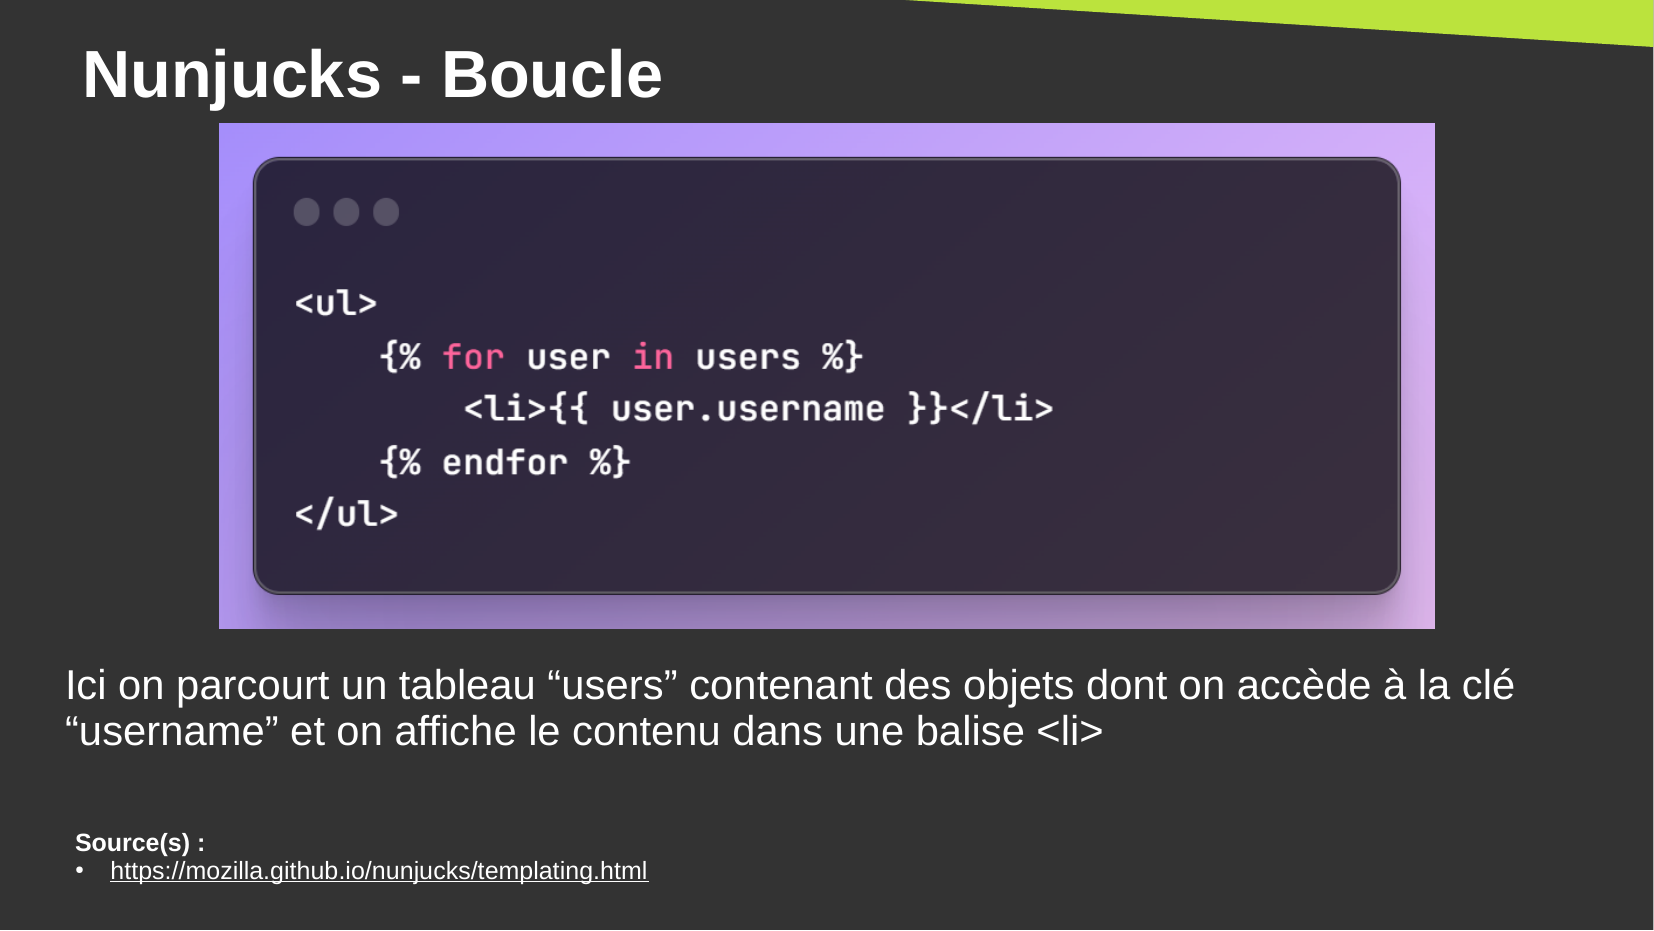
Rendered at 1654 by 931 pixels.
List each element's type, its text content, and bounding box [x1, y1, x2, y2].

text_box Source(s) : https://mozilla.github.io/nunjucks/templating.html [60, 821, 1546, 931]
picture [219, 123, 1435, 629]
text_box [905, 0, 1654, 48]
list Ici on parcourt un tableau “users” contenant des objets dont on accède à la clé “username” et on affiche le contenu dans une balise <li> [64, 661, 1589, 798]
title Nunjucks - Boucle [82, 37, 1571, 112]
